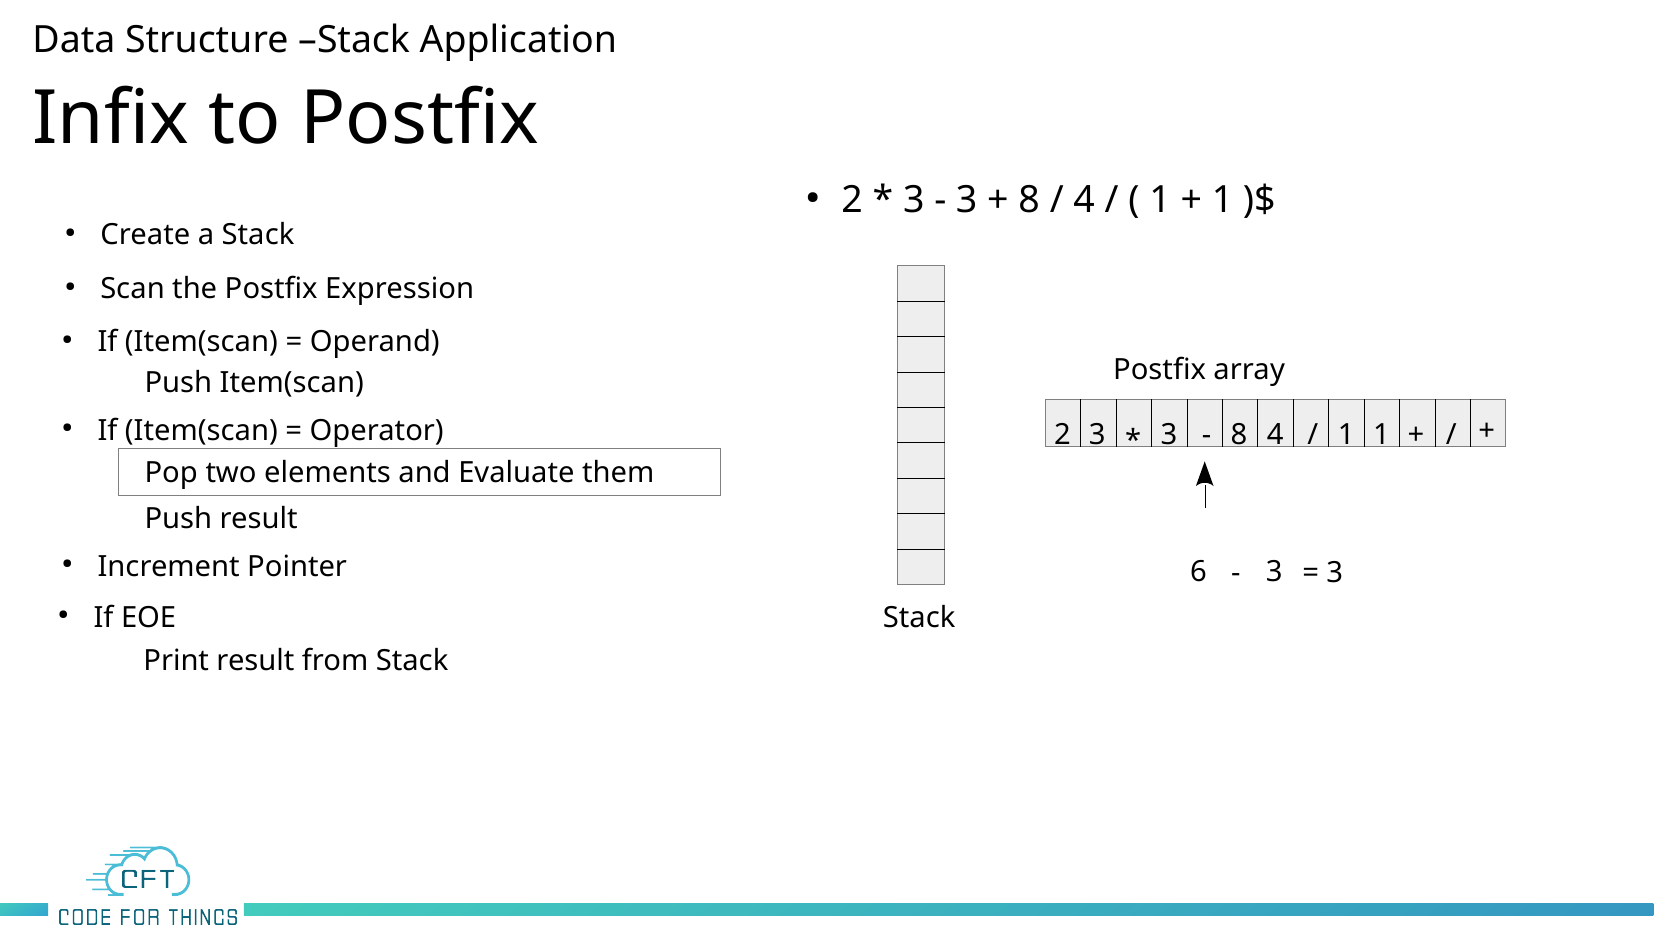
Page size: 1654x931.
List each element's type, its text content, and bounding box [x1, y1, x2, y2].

text_box [1258, 399, 1293, 405]
text_box [709, 448, 721, 496]
text_box [897, 479, 945, 513]
title Data Structure –Stack Application Infix to Postfix [32, 12, 1536, 166]
text_box If (Item(scan) = Operator) [47, 401, 496, 461]
text_box If (Item(scan) = Operand) [47, 312, 491, 373]
text_box [897, 373, 945, 407]
text_box Stack [868, 588, 979, 638]
text_box [1117, 399, 1151, 411]
text_box 8 [1236, 405, 1252, 455]
text_box 3 [1257, 543, 1287, 593]
text_box [1081, 399, 1116, 405]
text_box + [1407, 405, 1431, 455]
text_box 1 [1372, 405, 1407, 455]
text_box = 3 [1287, 543, 1382, 593]
text_box 2 * 3 - 3 + 8 / 4 / ( 1 + 1 )$ [791, 165, 1377, 225]
text_box [1294, 399, 1328, 405]
text_box [1365, 399, 1399, 405]
text_box Push Item(scan) [94, 373, 426, 401]
text_box [897, 408, 945, 442]
text_box [897, 443, 945, 478]
text_box [1436, 399, 1470, 405]
picture [59, 846, 237, 925]
text_box Scan the Postfix Expression [50, 259, 537, 319]
text_box Push result [94, 490, 426, 550]
text_box [897, 302, 945, 336]
text_box 2 [1039, 405, 1074, 455]
text_box [1223, 399, 1257, 405]
text_box [1045, 399, 1080, 405]
text_box - [1187, 405, 1236, 455]
text_box - [1216, 543, 1257, 593]
text_box [897, 550, 945, 585]
text_box 3 [1145, 405, 1187, 455]
text_box If EOE [43, 588, 375, 638]
text_box [1188, 399, 1222, 405]
text_box 6 [1175, 543, 1216, 593]
text_box [897, 337, 945, 372]
text_box 4 [1252, 405, 1292, 455]
text_box Pop two elements and Evaluate them [94, 443, 709, 502]
text_box [897, 265, 945, 301]
text_box [1400, 399, 1435, 405]
text_box Print result from Stack [93, 631, 615, 691]
text_box 3 [1074, 405, 1123, 455]
text_box + [1463, 401, 1518, 451]
text_box Create a Stack [50, 206, 355, 266]
text_box Increment Pointer [47, 537, 621, 597]
text_box [897, 514, 945, 549]
text_box 1 [1341, 405, 1372, 455]
text_box [1329, 399, 1364, 405]
text_box / [1431, 405, 1471, 455]
text_box Postfix array [1098, 340, 1312, 390]
text_box [1152, 399, 1187, 405]
text_box / [1292, 405, 1341, 455]
text_box * [1110, 411, 1159, 461]
